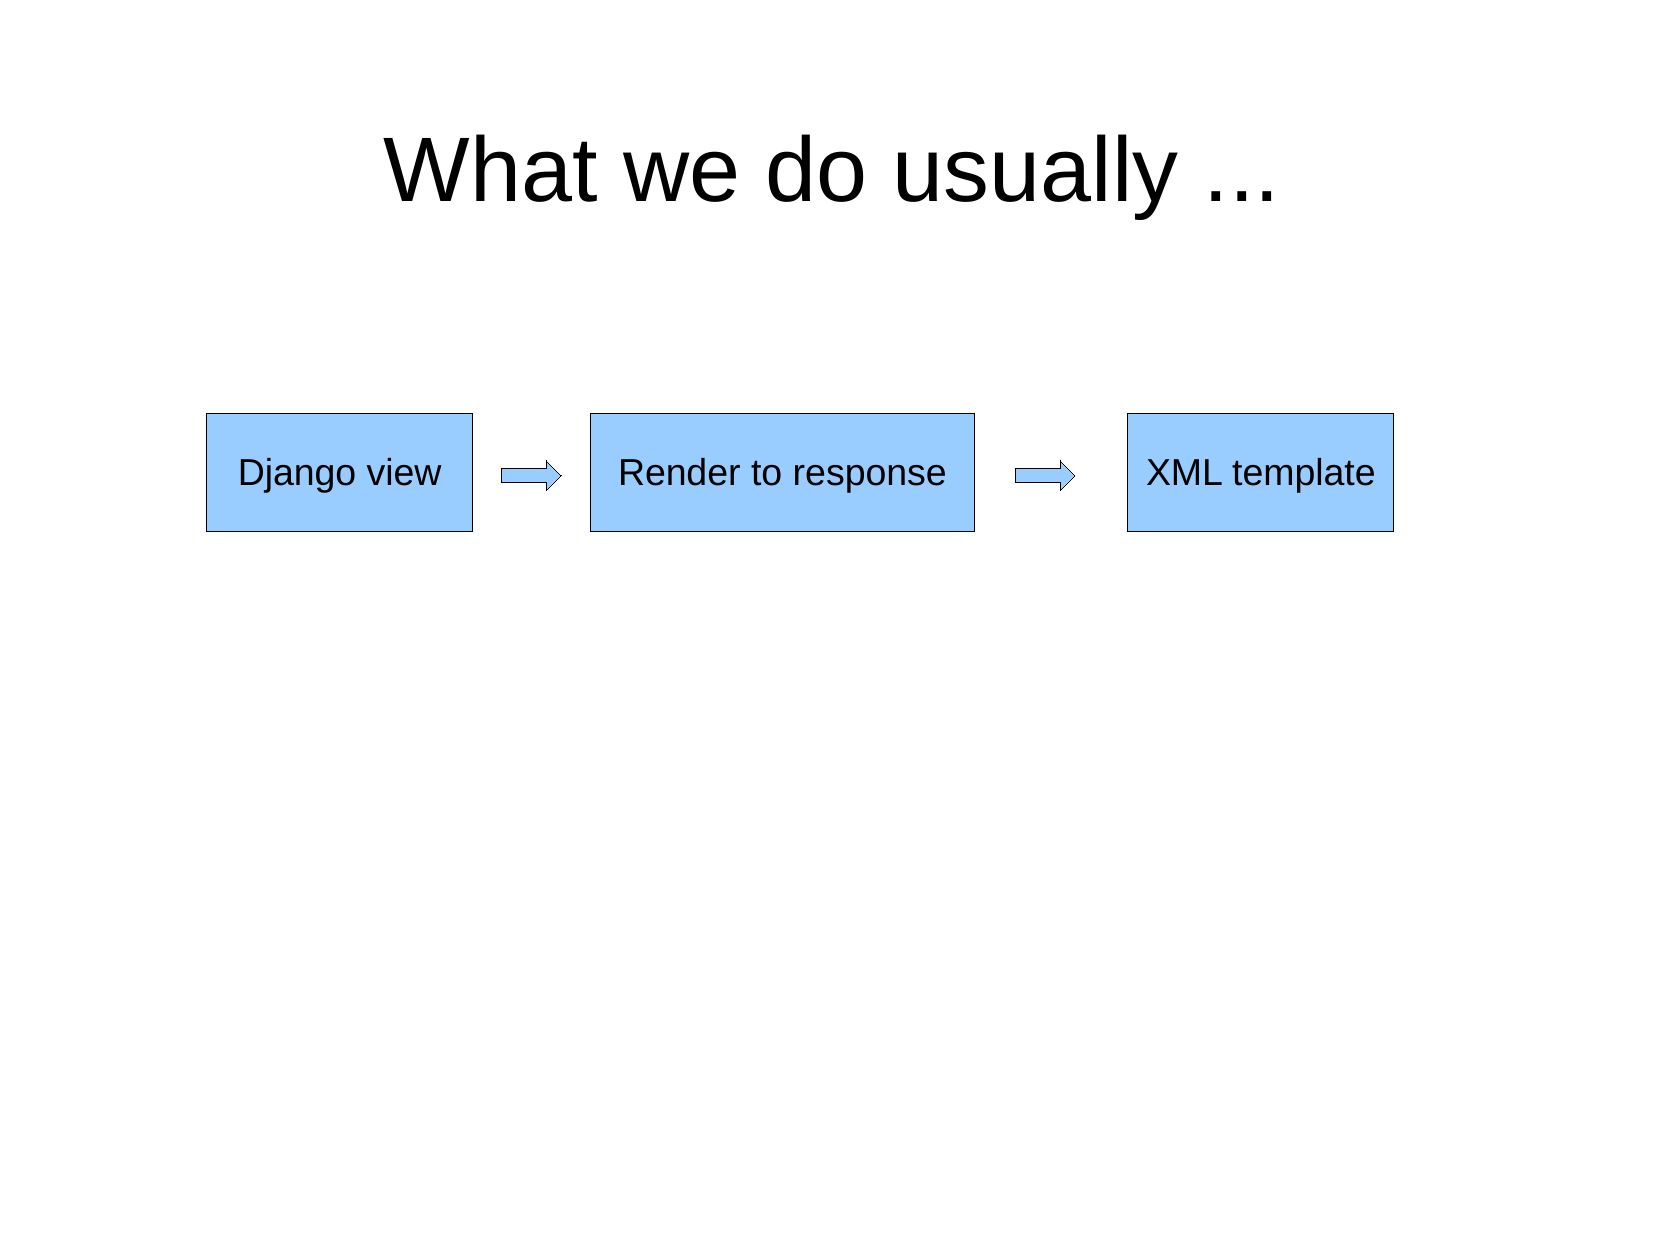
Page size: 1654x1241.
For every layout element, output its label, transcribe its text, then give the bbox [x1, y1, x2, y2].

text_box XML template [1127, 413, 1394, 532]
text_box [501, 460, 562, 491]
text_box Django view [206, 413, 473, 532]
title What we do usually ... [88, 73, 1577, 266]
text_box Render to response [590, 413, 975, 532]
text_box [1015, 460, 1075, 491]
